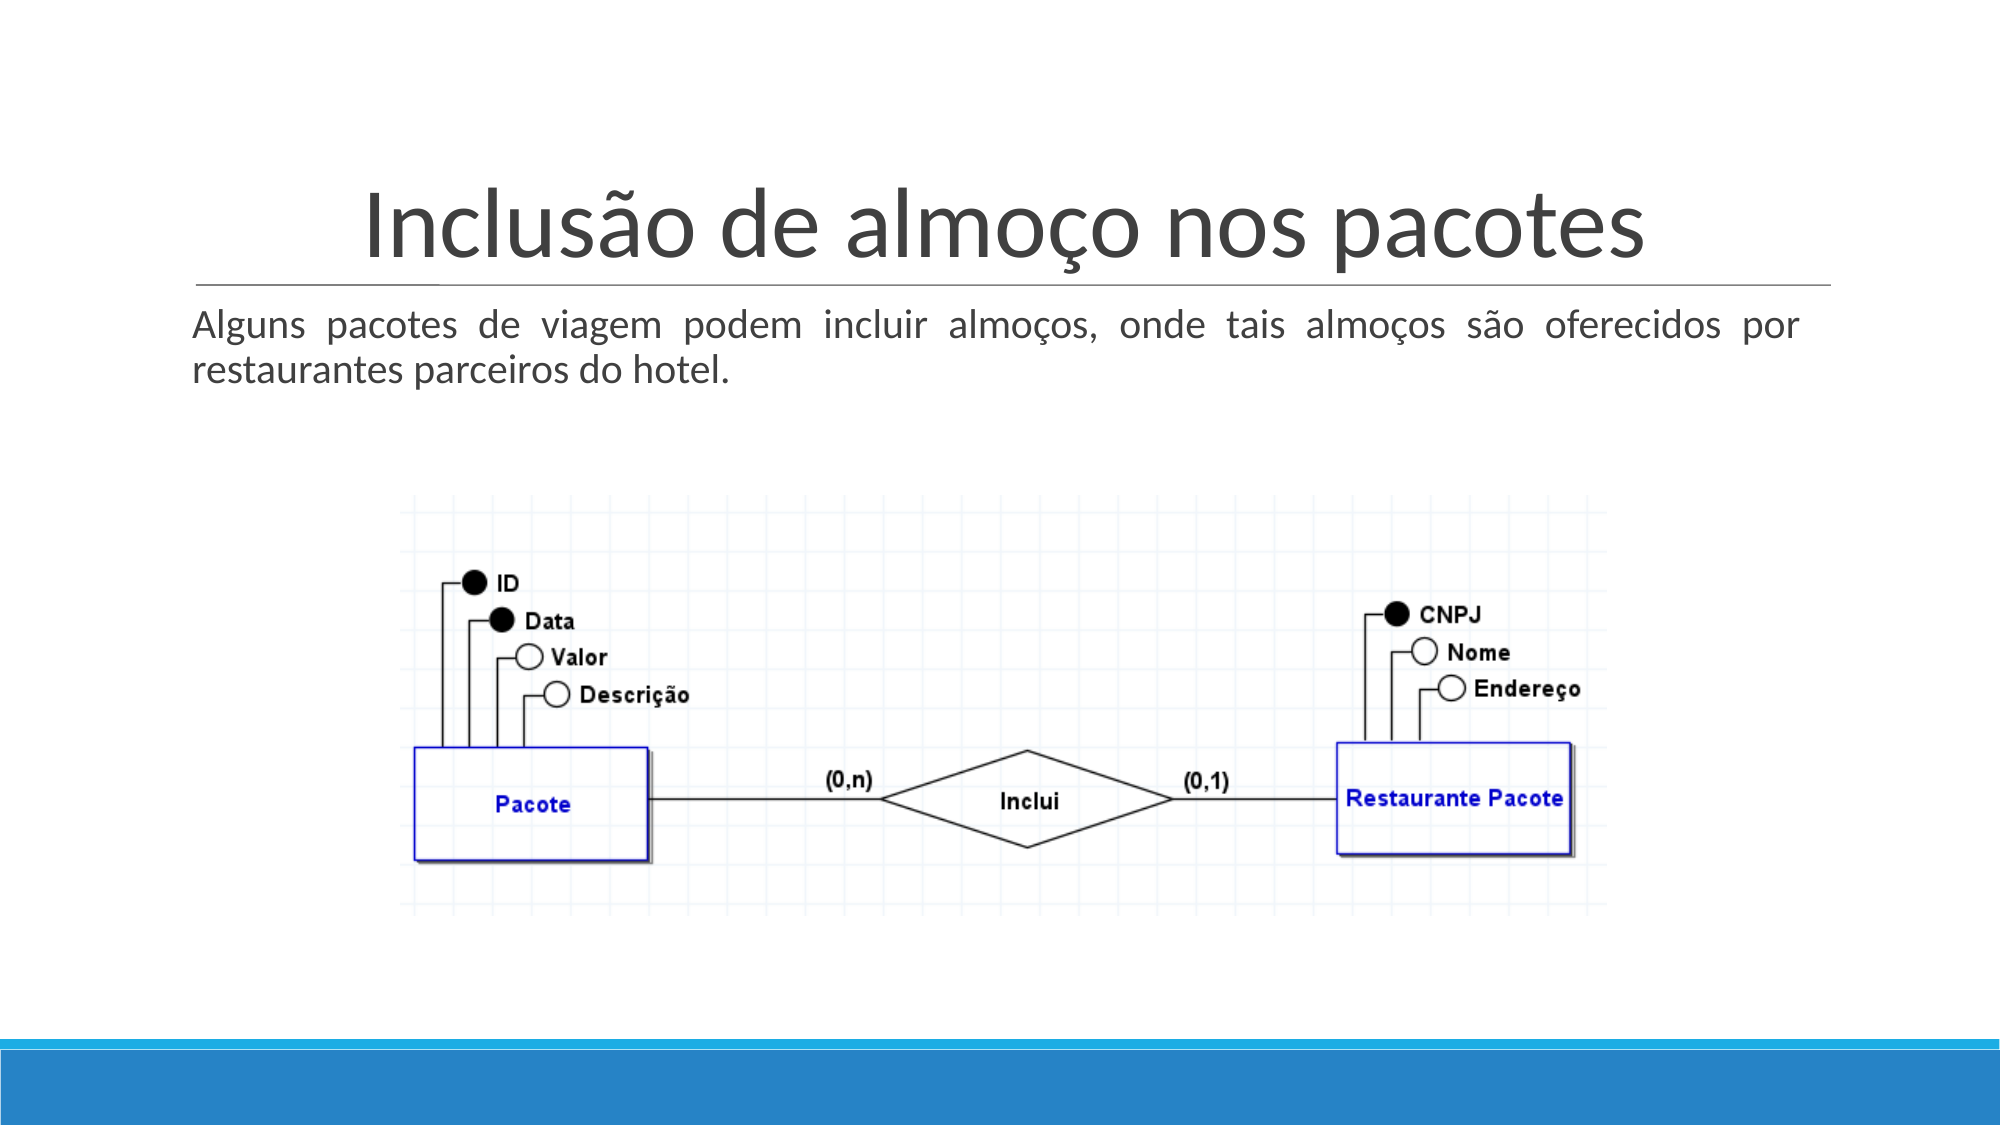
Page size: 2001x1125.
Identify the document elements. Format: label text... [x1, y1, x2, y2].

text_box Alguns pacotes de viagem podem incluir almoços, onde tais almoços são oferecidos por restaurantes parceiros do hotel. [177, 295, 1802, 956]
text_box Inclusão de almoço nos pacotes [180, 47, 1830, 285]
picture [400, 495, 1607, 916]
